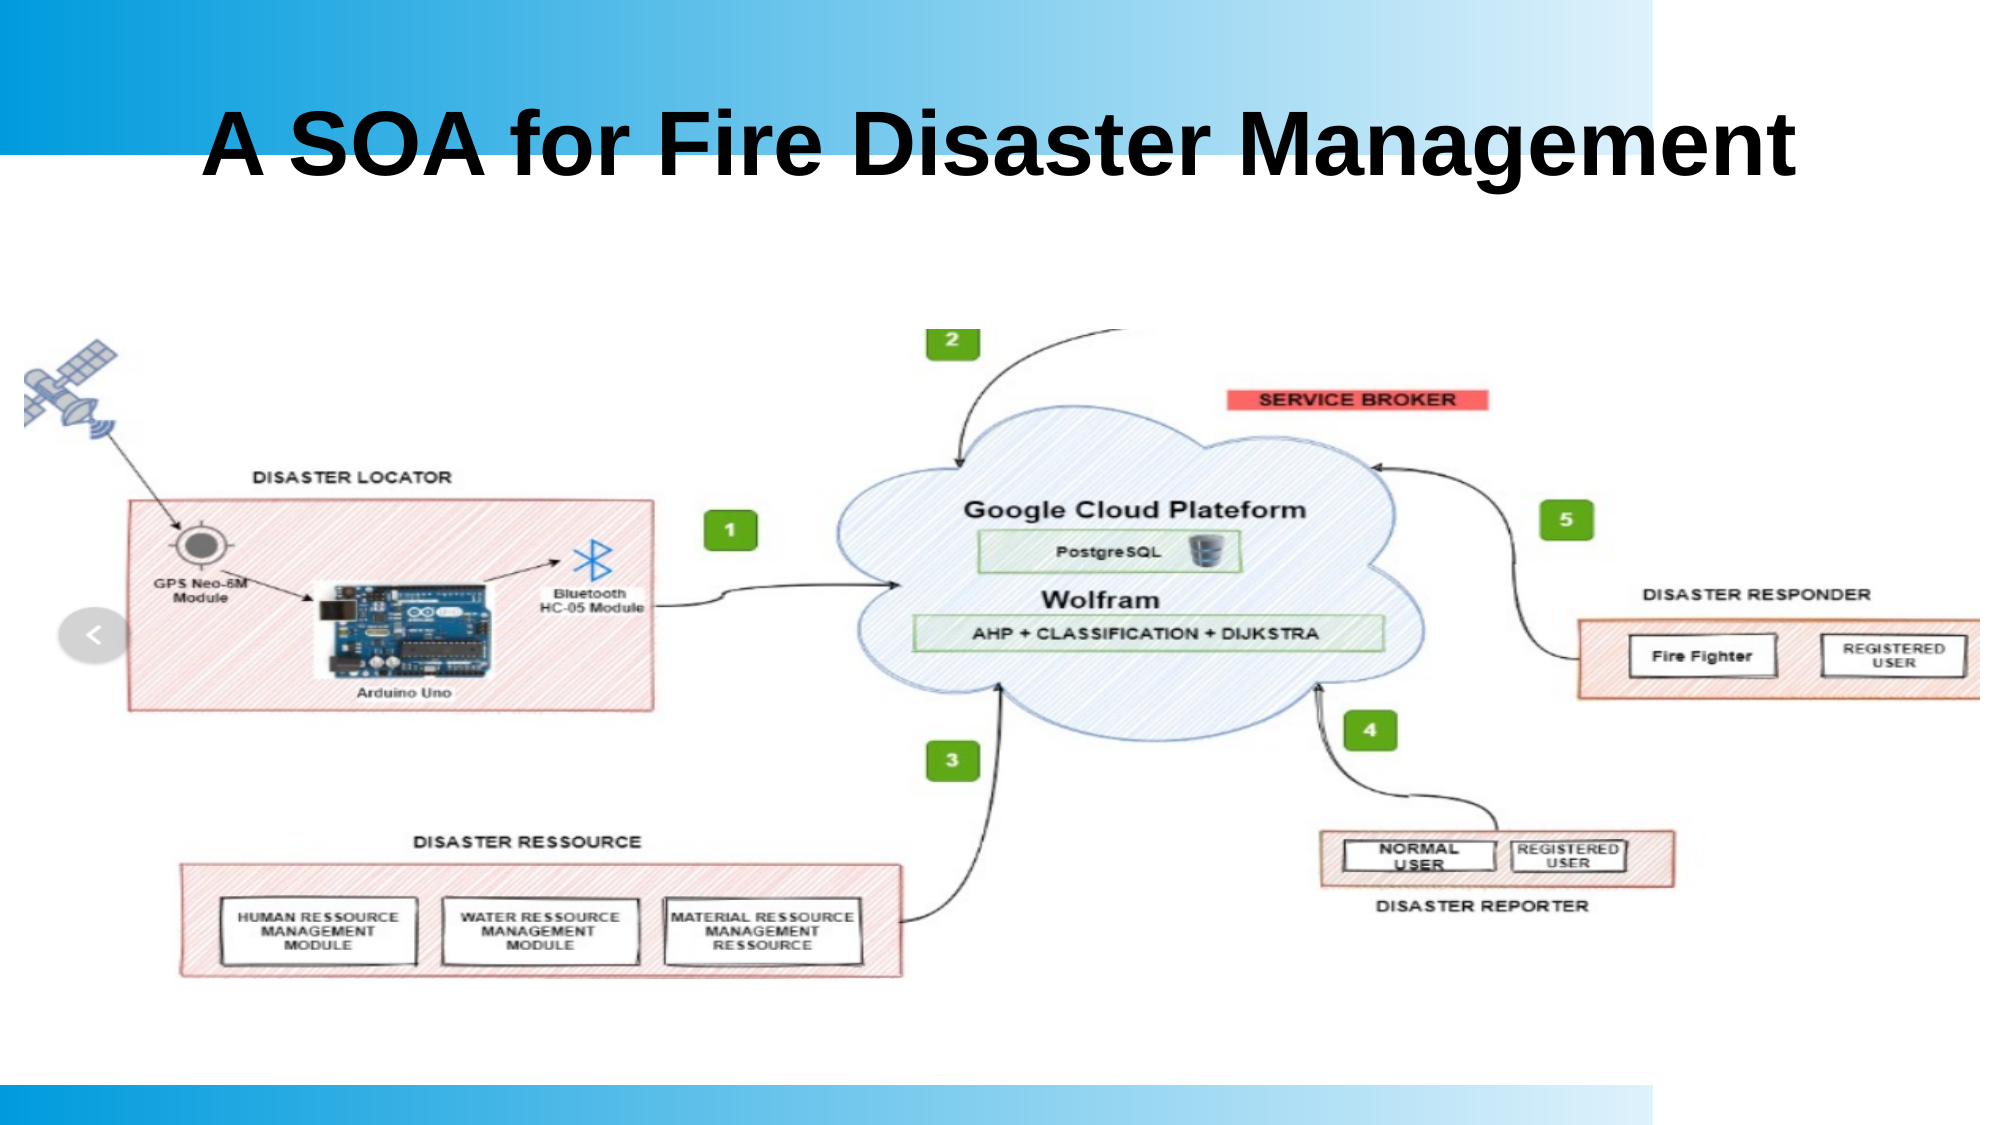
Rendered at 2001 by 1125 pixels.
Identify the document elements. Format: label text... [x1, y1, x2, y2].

title A SOA for Fire Disaster Management [99, 44, 1900, 233]
picture [24, 329, 1980, 979]
